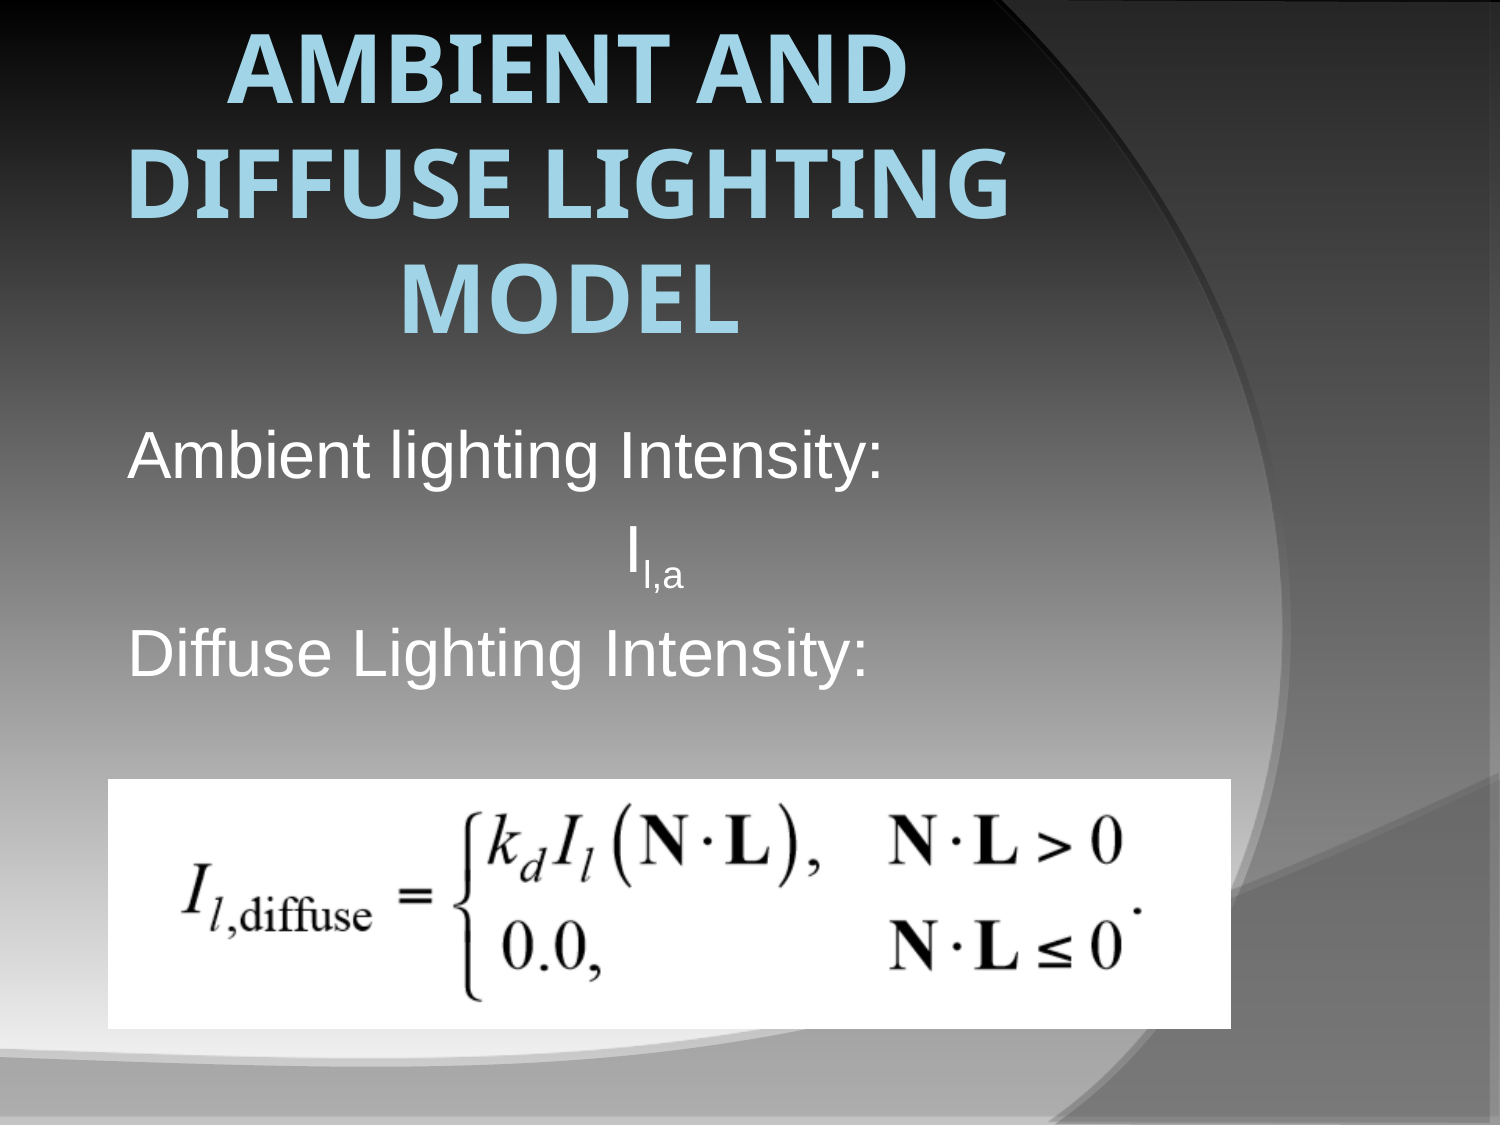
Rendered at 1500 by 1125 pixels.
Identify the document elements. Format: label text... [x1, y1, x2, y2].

title Ambient and diffuse lighting model [37, 0, 1101, 378]
picture [108, 779, 1231, 1029]
subtitle Ambient lighting Intensity: Il,a Diffuse Lighting Intensity: [112, 262, 1189, 691]
